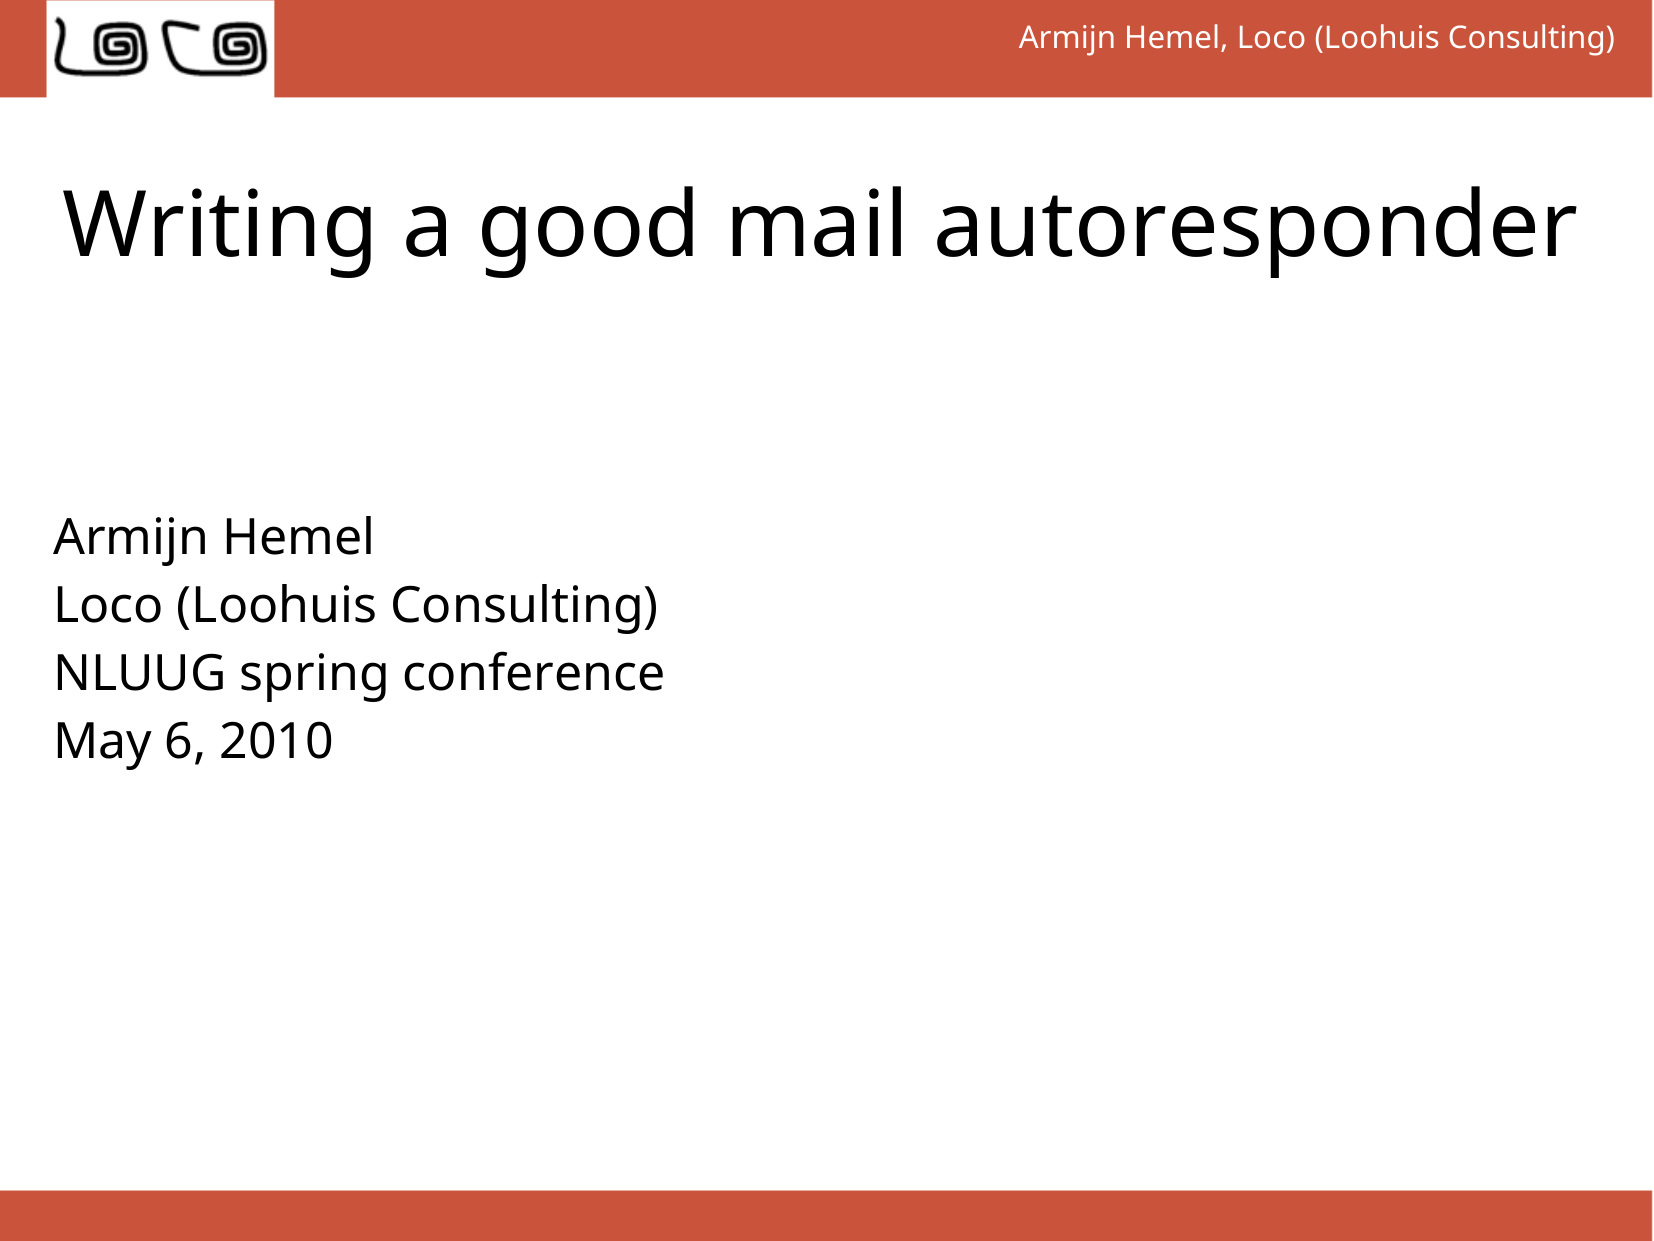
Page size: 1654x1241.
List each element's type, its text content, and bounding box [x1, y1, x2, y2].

picture [0, 0, 1654, 1241]
subtitle Armijn Hemel Loco (Loohuis Consulting) NLUUG spring conference May 6, 2010 [53, 442, 1595, 1173]
title Writing a good mail autoresponder [47, 114, 1595, 329]
